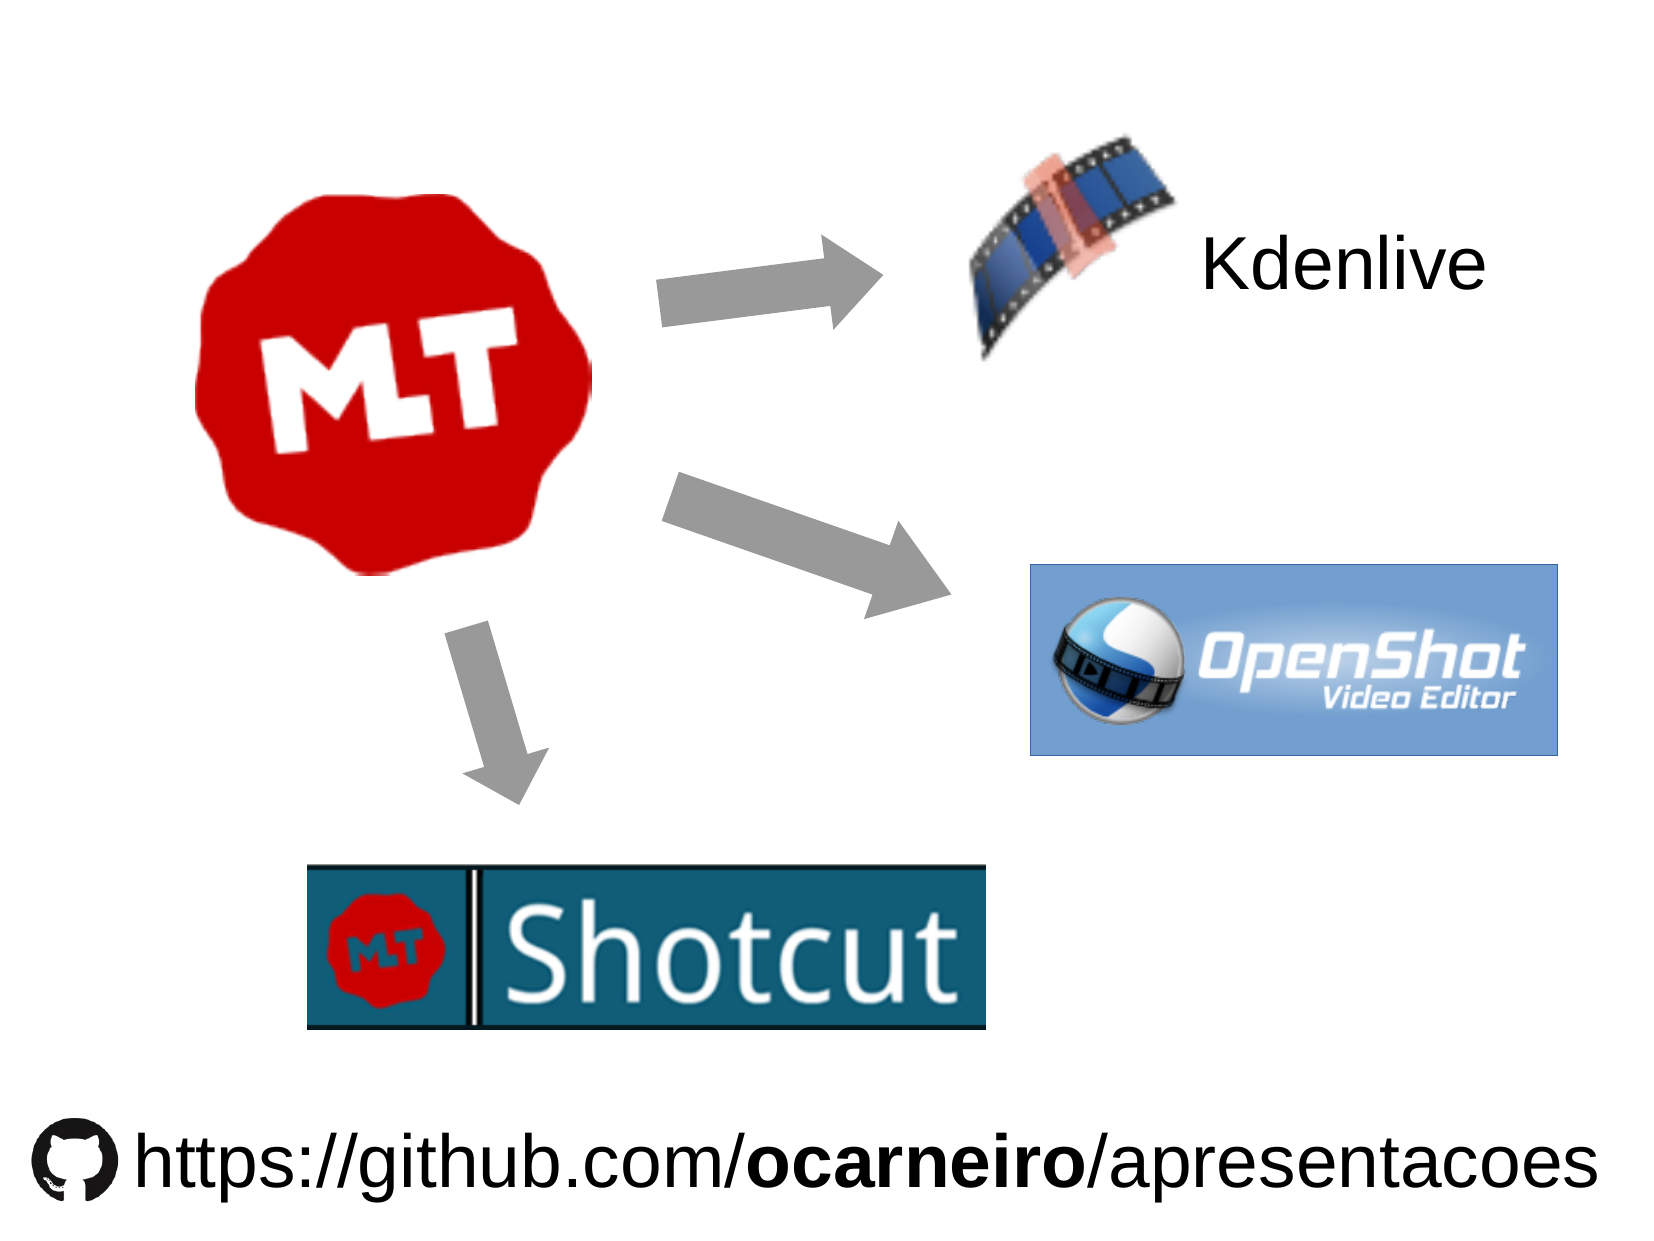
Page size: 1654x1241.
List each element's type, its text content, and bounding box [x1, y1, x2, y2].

picture [1046, 597, 1557, 725]
text_box [656, 234, 884, 330]
text_box [661, 471, 952, 620]
picture [195, 194, 592, 576]
picture [952, 124, 1187, 366]
picture [307, 864, 986, 1030]
picture [17, 1102, 132, 1217]
text_box https://github.com/ocarneiro/apresentacoes [132, 1112, 1624, 1212]
text_box Kdenlive [1186, 213, 1504, 313]
text_box [1030, 564, 1558, 756]
text_box [444, 620, 550, 806]
